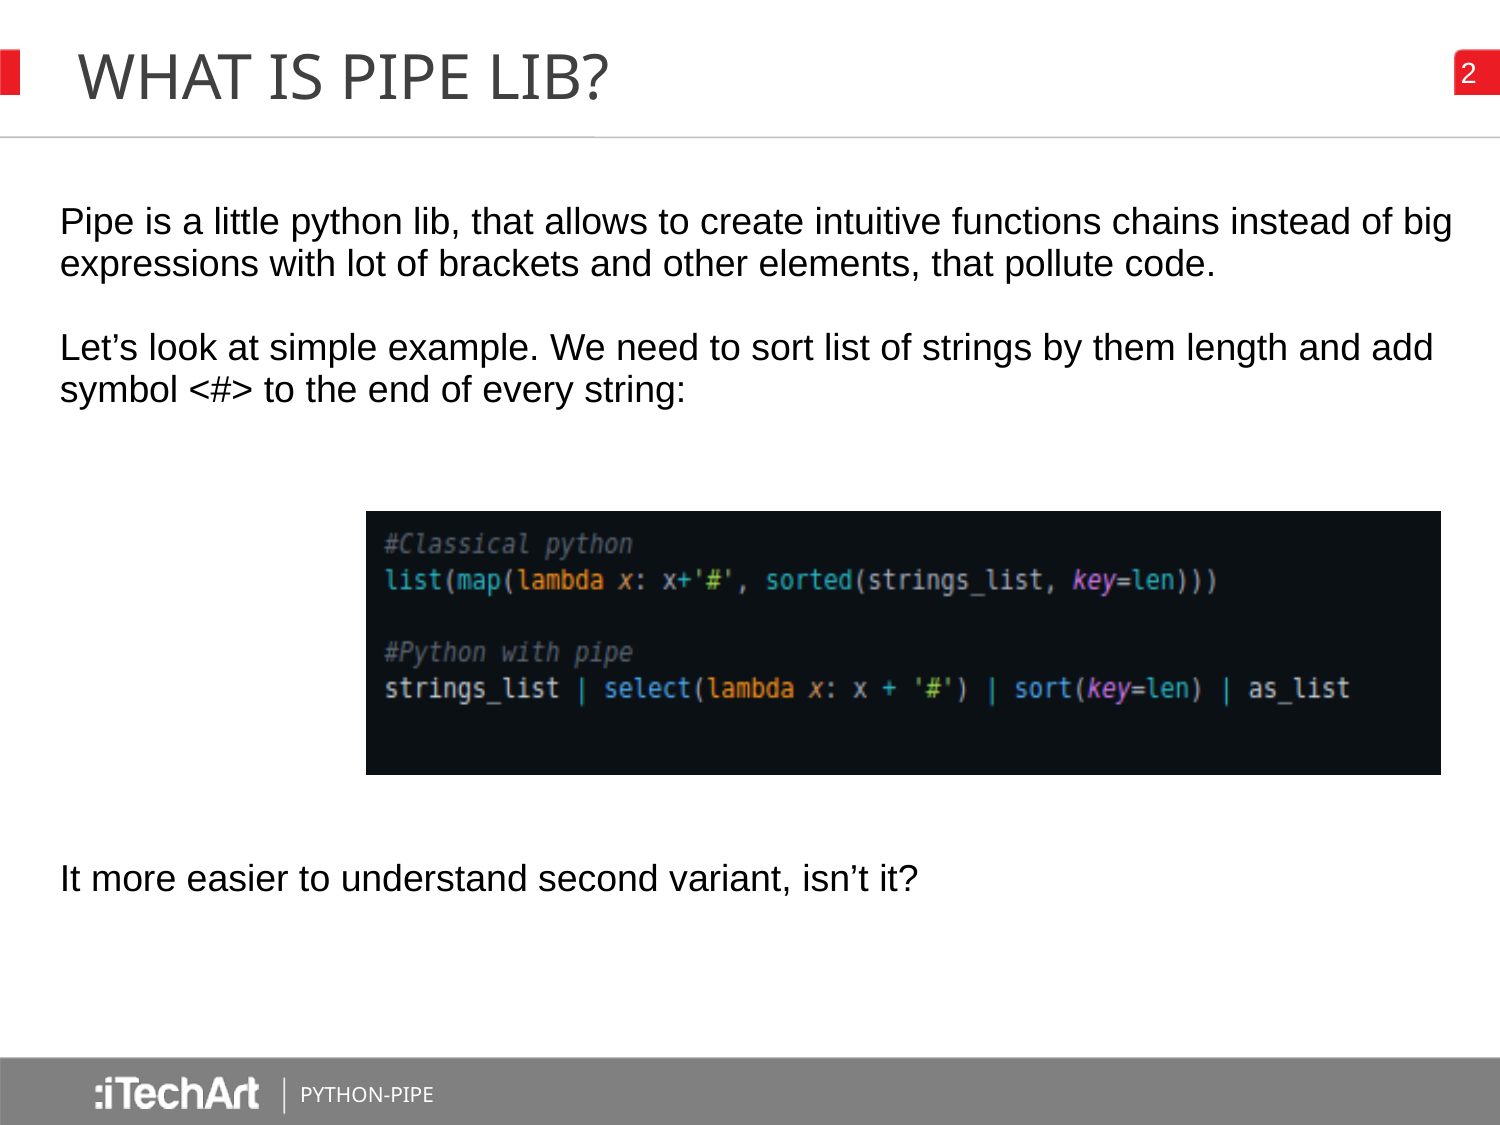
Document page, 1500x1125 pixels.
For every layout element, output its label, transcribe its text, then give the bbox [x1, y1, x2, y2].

picture [0, 49, 20, 96]
text_box It more easier to understand second variant, isn’t it? [45, 849, 1453, 1033]
text_box Pipe is a little python lib, that allows to create intuitive functions chains instead of big expressions with lot of brackets and other elements, that pollute code. Let’s look at simple example. We need to sort list of strings by them length and add symbol <#> to the end of every string: [45, 193, 1480, 419]
subtitle Python-pipe [285, 1082, 546, 1123]
text_box 2 [1445, 46, 1492, 97]
picture [366, 511, 1441, 775]
picture [1492, 49, 1500, 95]
title WHAT is Pipe lib? [62, 29, 1235, 102]
picture [0, 1057, 1500, 1125]
